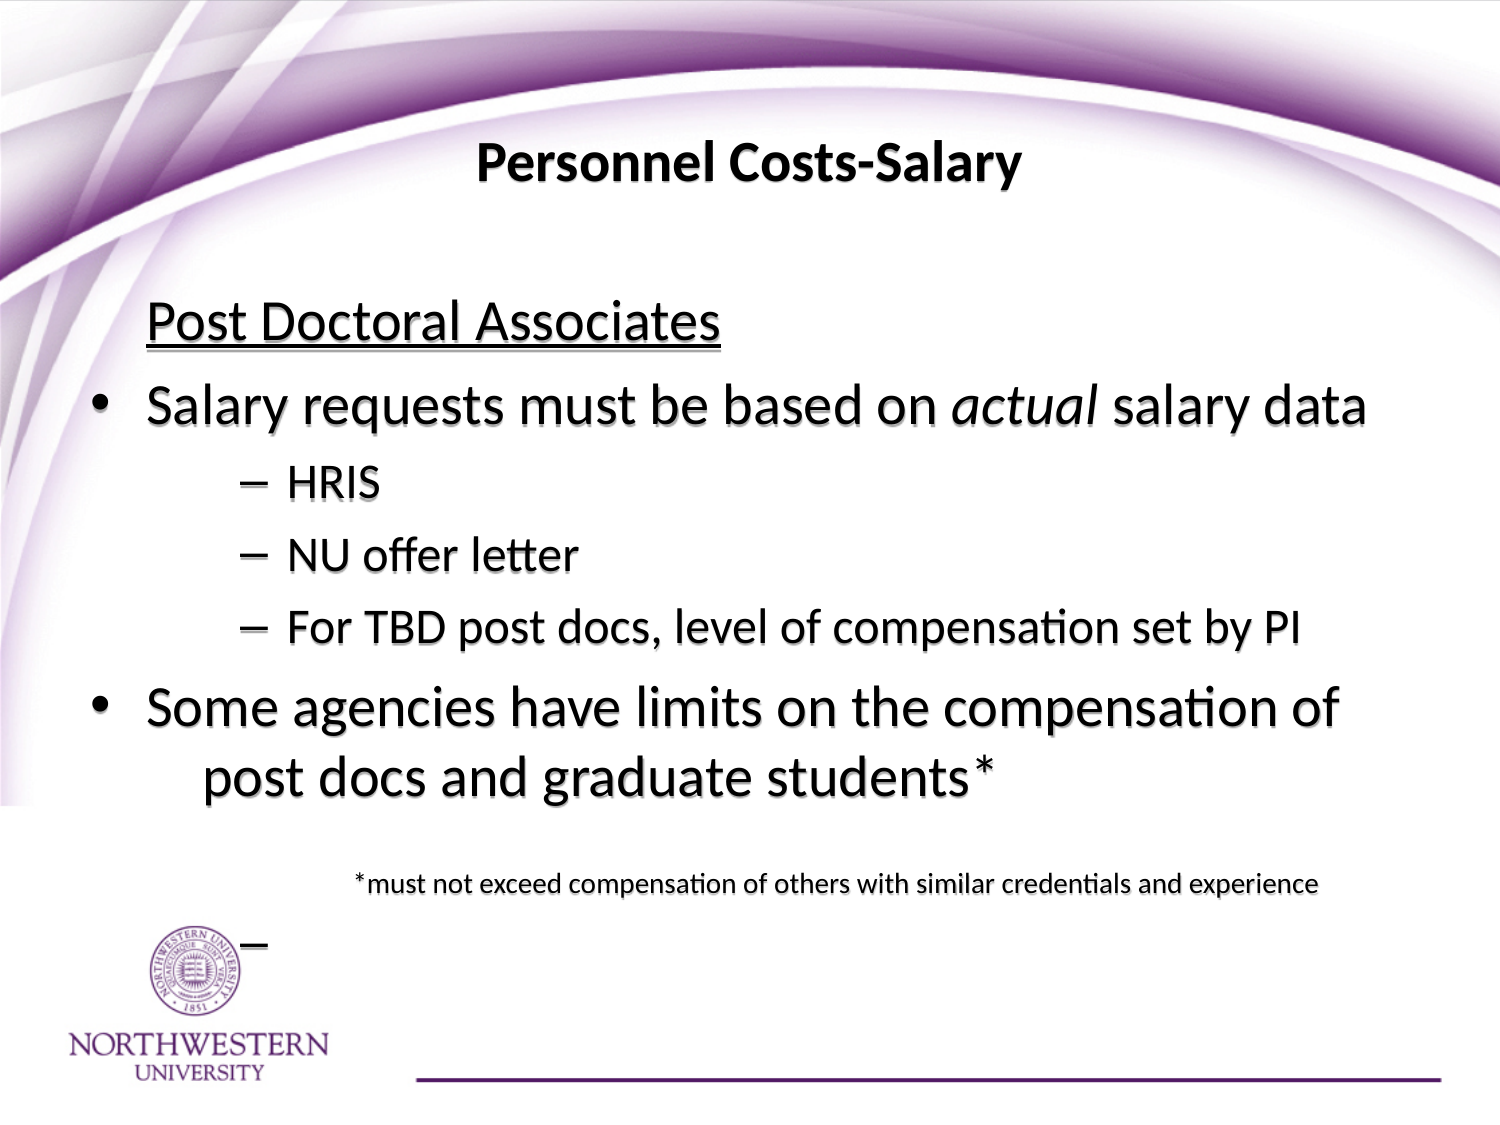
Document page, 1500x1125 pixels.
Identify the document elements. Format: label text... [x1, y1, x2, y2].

title Personnel Costs-Salary [75, 101, 1426, 215]
list Post Doctoral Associates Salary requests must be based on actual salary data HRIS NU offer letter For TBD post docs, level of compensation set by PI Some agencies have limits on the compensation of post docs and graduate students* *must not exceed compensation of others with similar credentials and experience [75, 274, 1426, 912]
